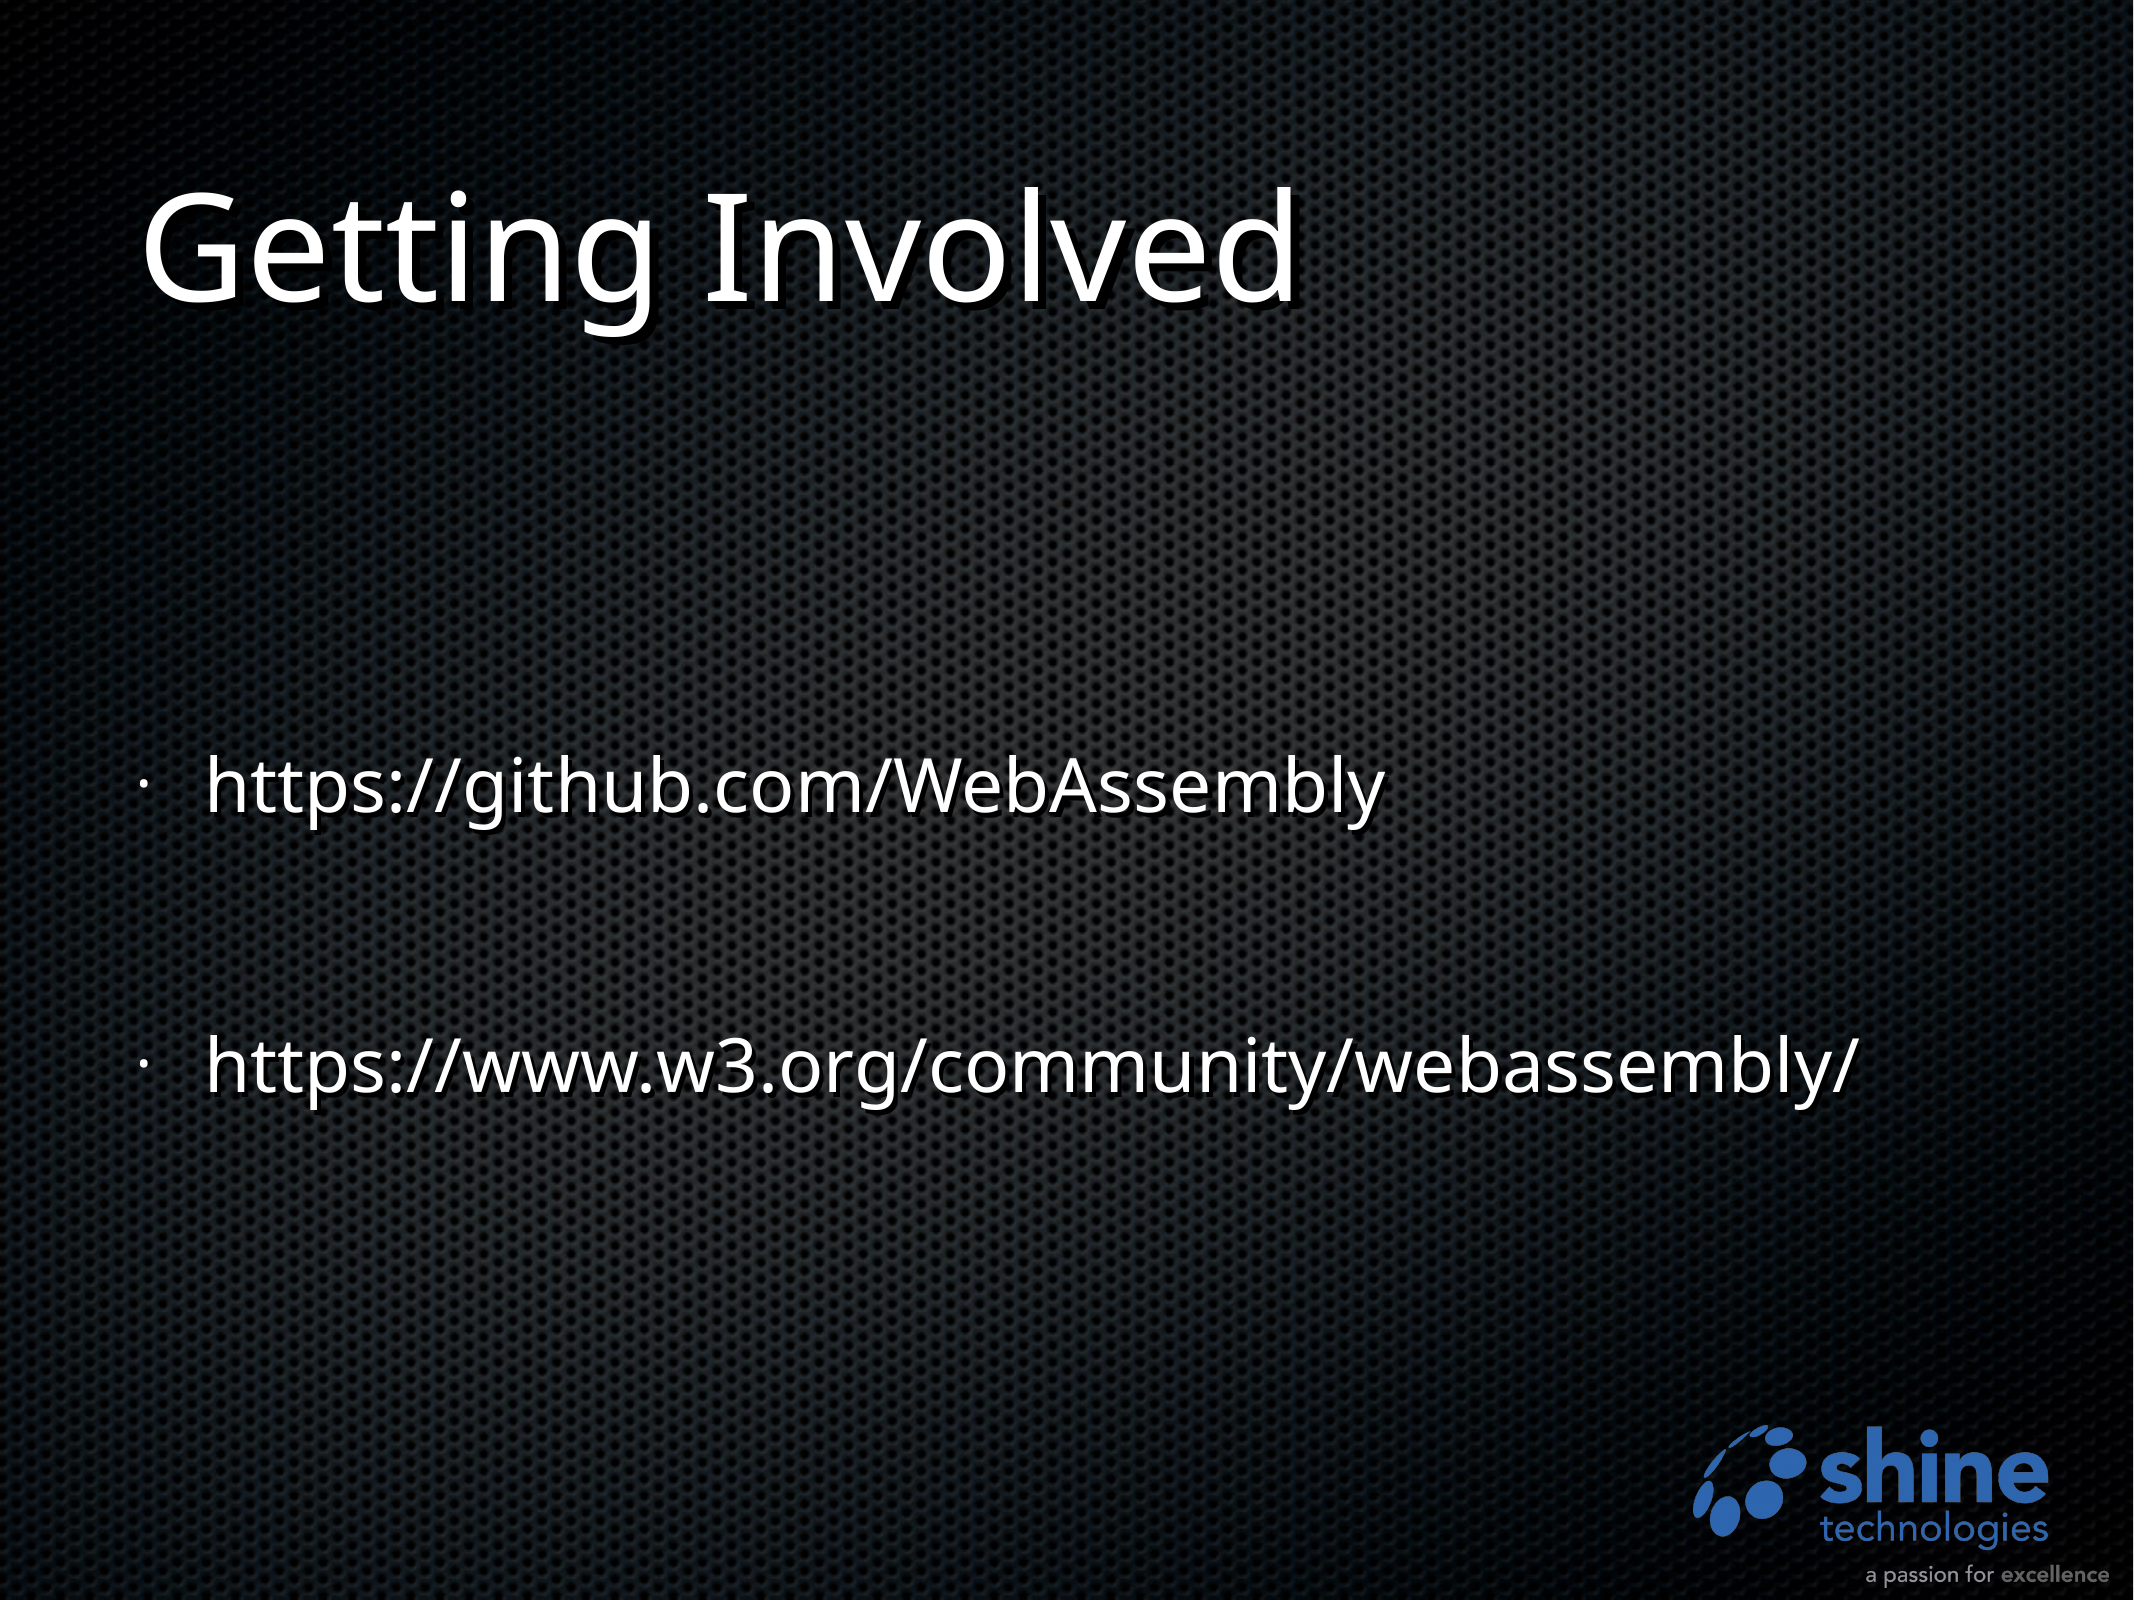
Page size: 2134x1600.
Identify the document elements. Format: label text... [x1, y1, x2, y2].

title Getting Involved [129, 41, 2005, 442]
picture [0, 0, 2134, 1600]
list https://github.com/WebAssembly https://www.w3.org/community/webassembly/ [129, 454, 2005, 1392]
